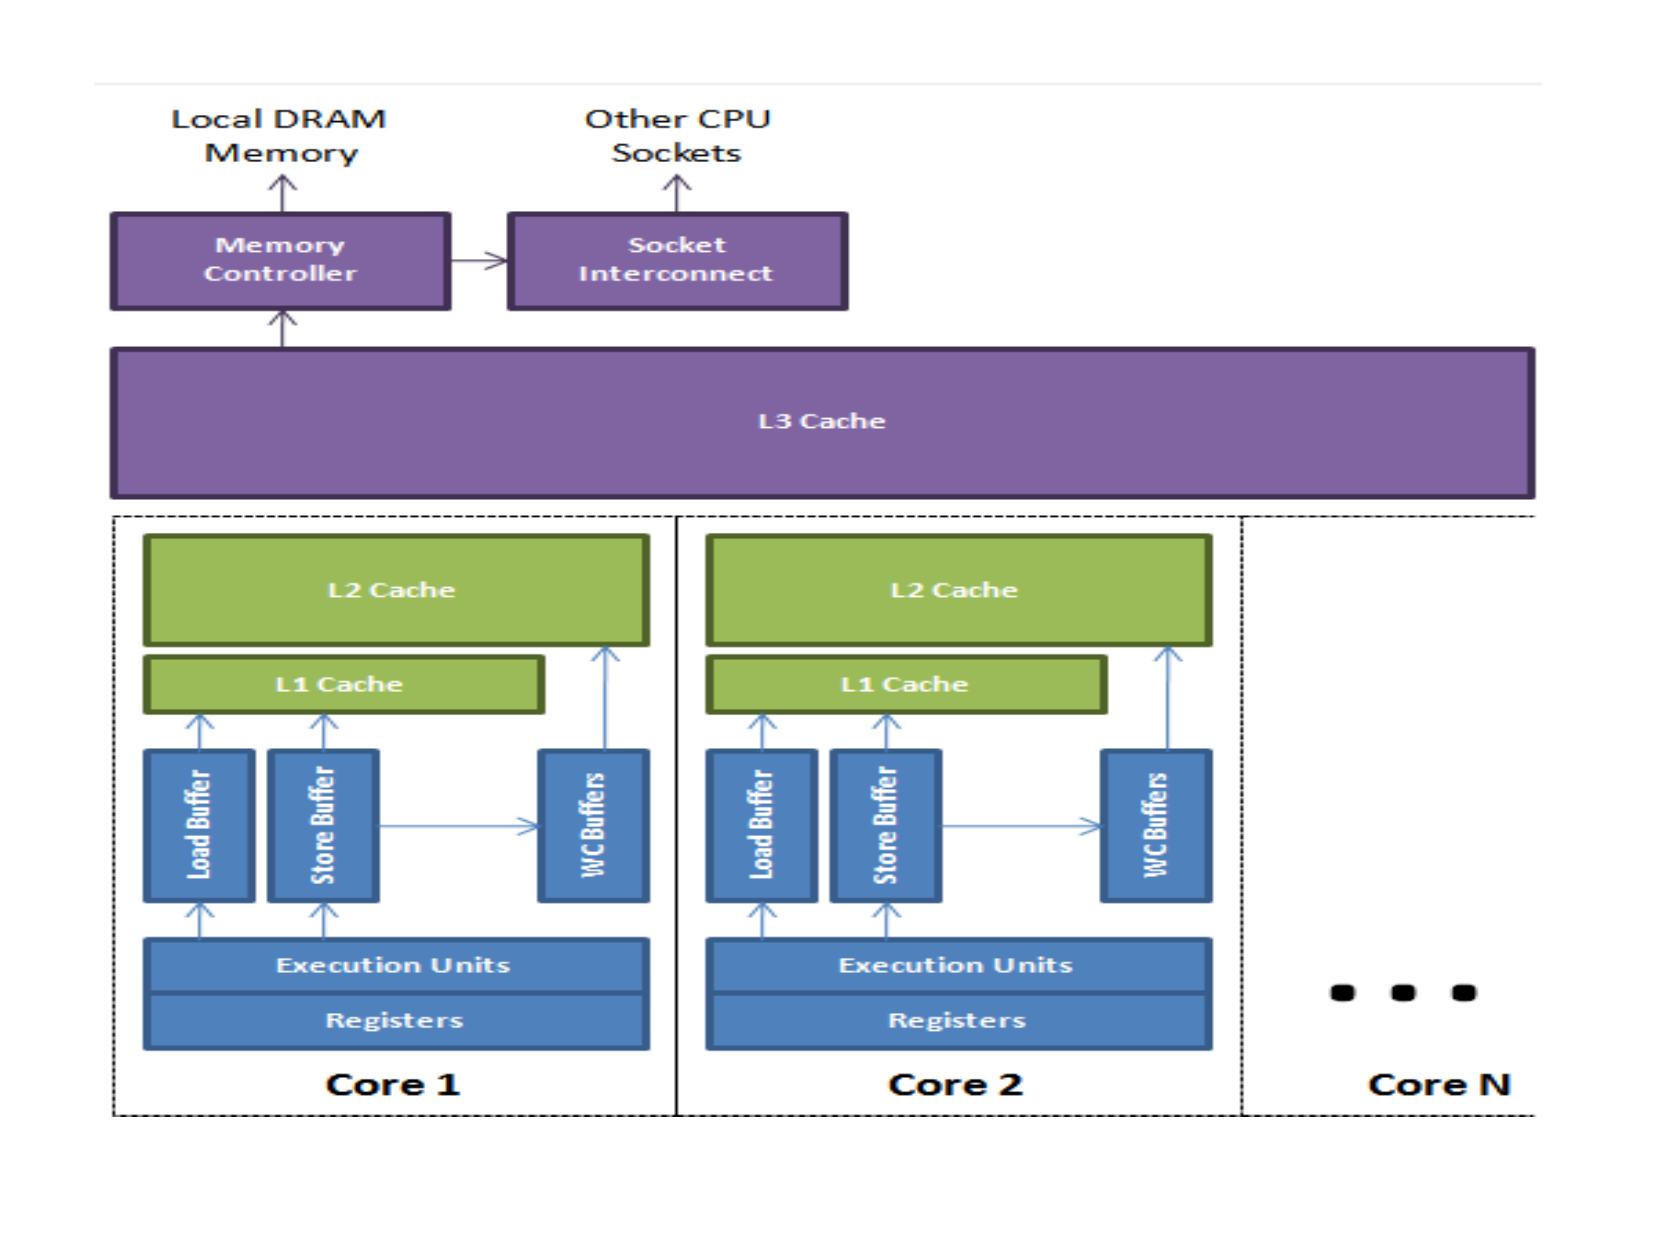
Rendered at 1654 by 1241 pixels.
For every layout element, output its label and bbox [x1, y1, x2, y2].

picture [94, 82, 1542, 1117]
